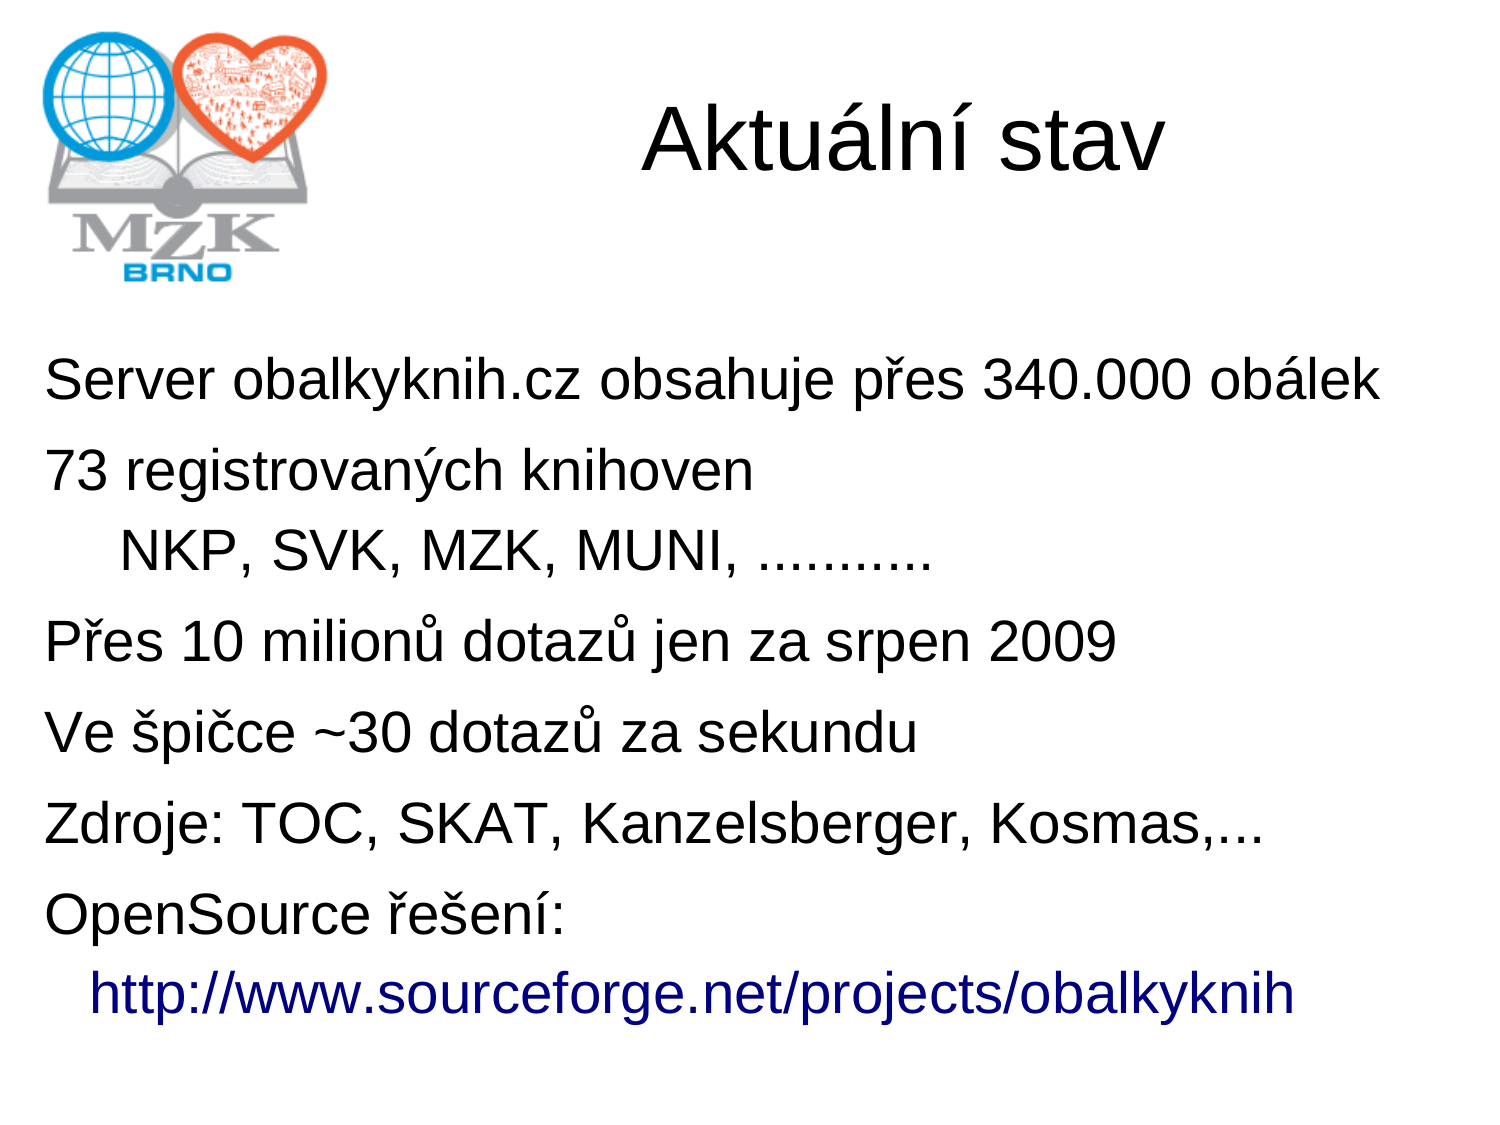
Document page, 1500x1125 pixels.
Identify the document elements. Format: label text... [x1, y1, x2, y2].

picture [29, 18, 339, 288]
list Server obalkyknih.cz obsahuje přes 340.000 obálek 73 registrovaných knihoven NKP, SVK, MZK, MUNI, ........... Přes 10 milionů dotazů jen za srpen 2009 Ve špičce ~30 dotazů za sekundu Zdroje: TOC, SKAT, Kanzelsberger, Kosmas,... OpenSource řešení: http://www.sourceforge.net/projects/obalkyknih [29, 325, 1477, 1020]
title Aktuální stav [383, 45, 1426, 233]
